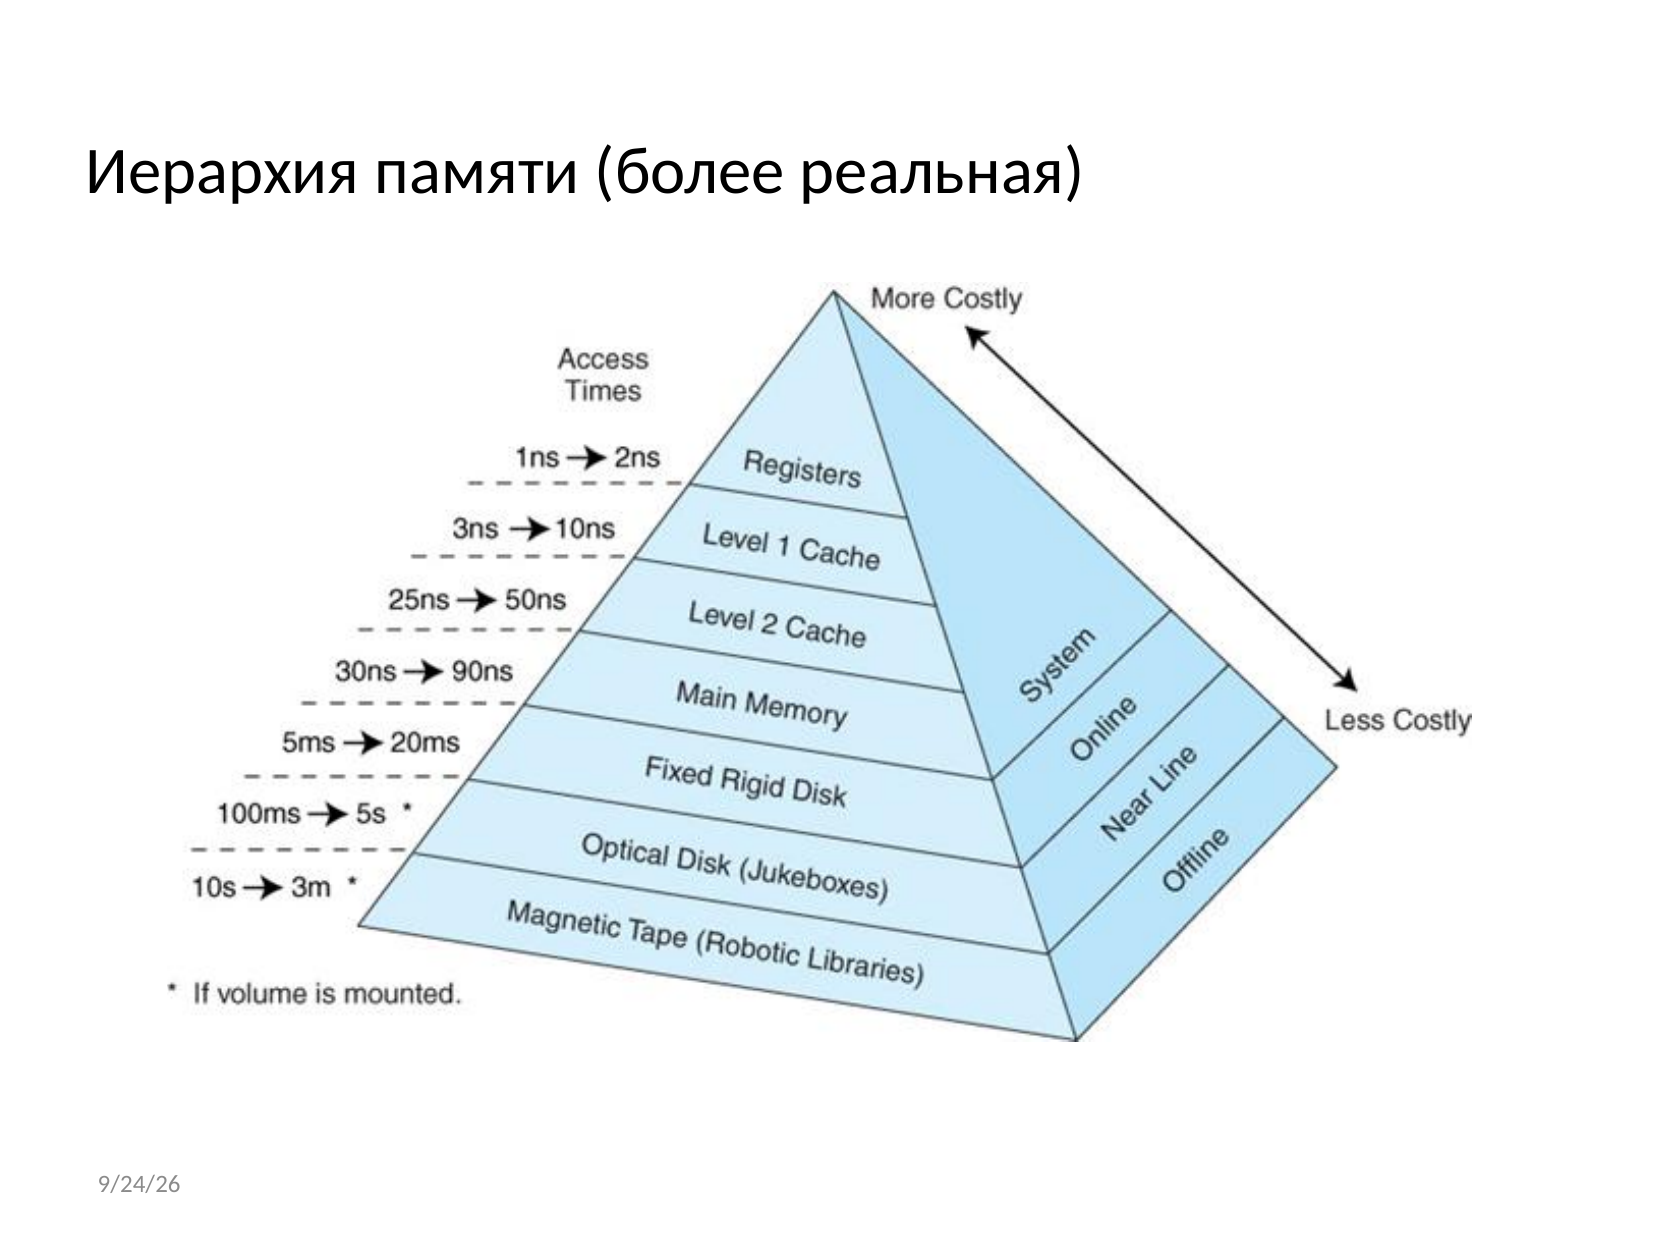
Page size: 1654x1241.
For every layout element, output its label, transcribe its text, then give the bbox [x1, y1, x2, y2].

title Иерархия памяти (более реальная) [85, 99, 1574, 255]
picture [167, 282, 1472, 1042]
